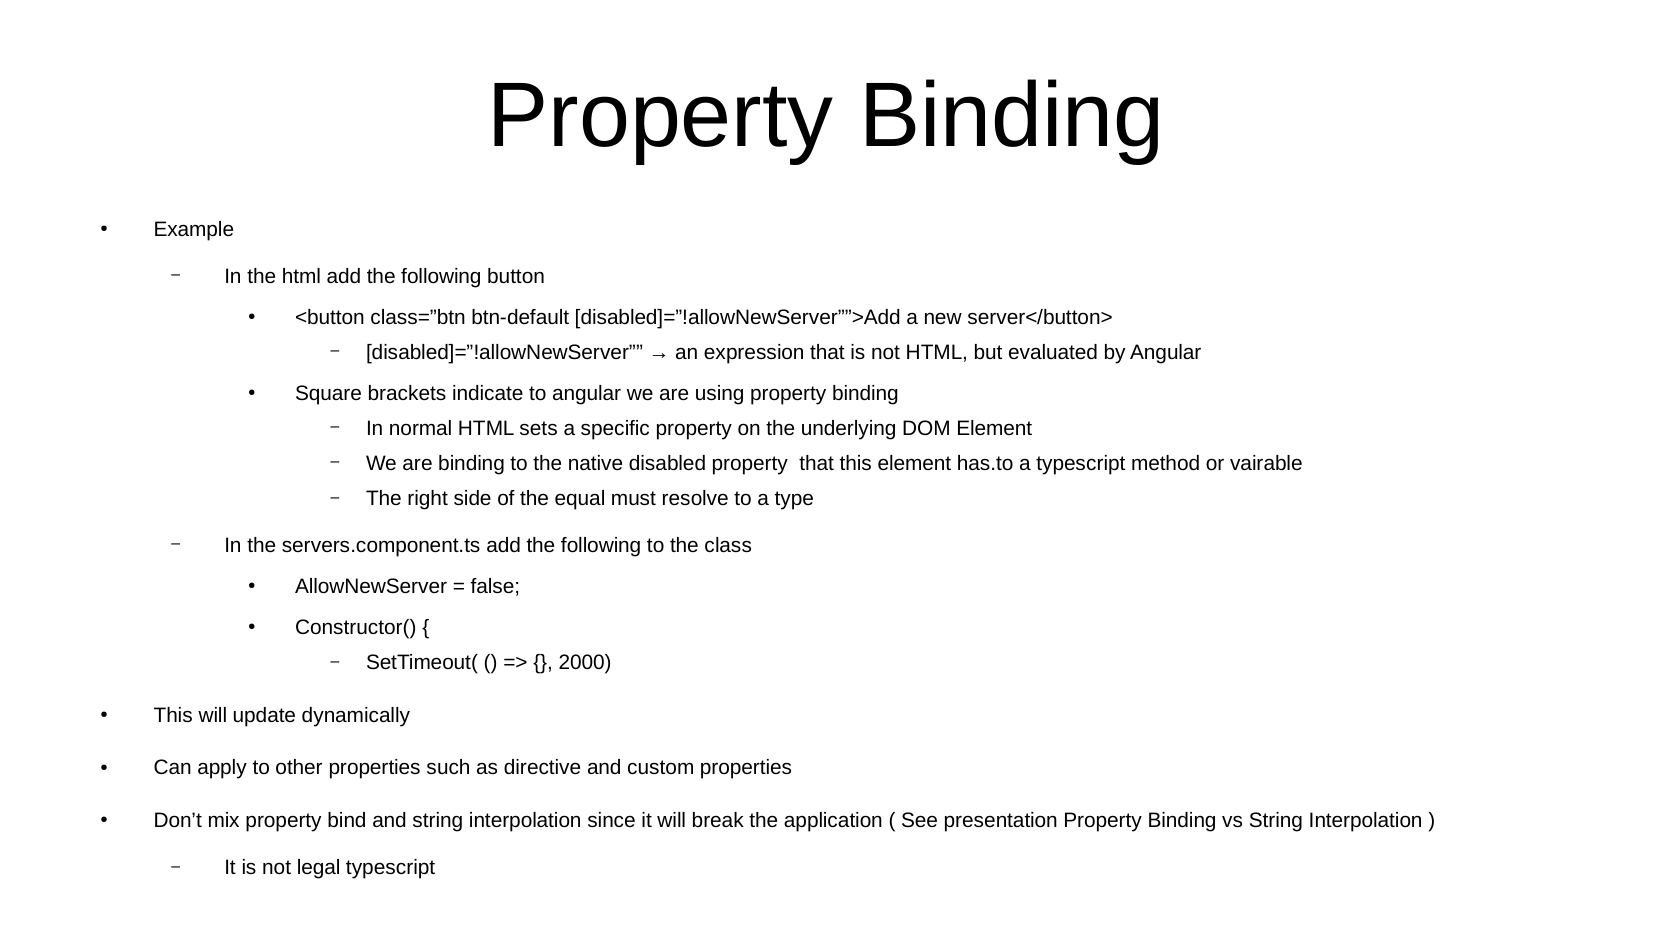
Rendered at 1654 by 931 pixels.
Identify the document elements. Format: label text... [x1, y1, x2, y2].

title Property Binding [82, 37, 1571, 193]
list Example In the html add the following button <button class=”btn btn-default [disabled]=”!allowNewServer””>Add a new server</button> [disabled]=”!allowNewServer”” → an expression that is not HTML, but evaluated by Angular Square brackets indicate to angular we are using property binding In normal HTML sets a specific property on the underlying DOM Element We are binding to the native disabled property that this element has.to a typescript method or vairable The right side of the equal must resolve to a type In the servers.component.ts add the following to the class AllowNewServer = false; Constructor() { SetTimeout( () => {}, 2000) This will update dynamically Can apply to other properties such as directive and custom properties Don’t mix property bind and string interpolation since it will break the application ( See presentation Property Binding vs String Interpolation ) It is not legal typescript [82, 217, 1576, 886]
